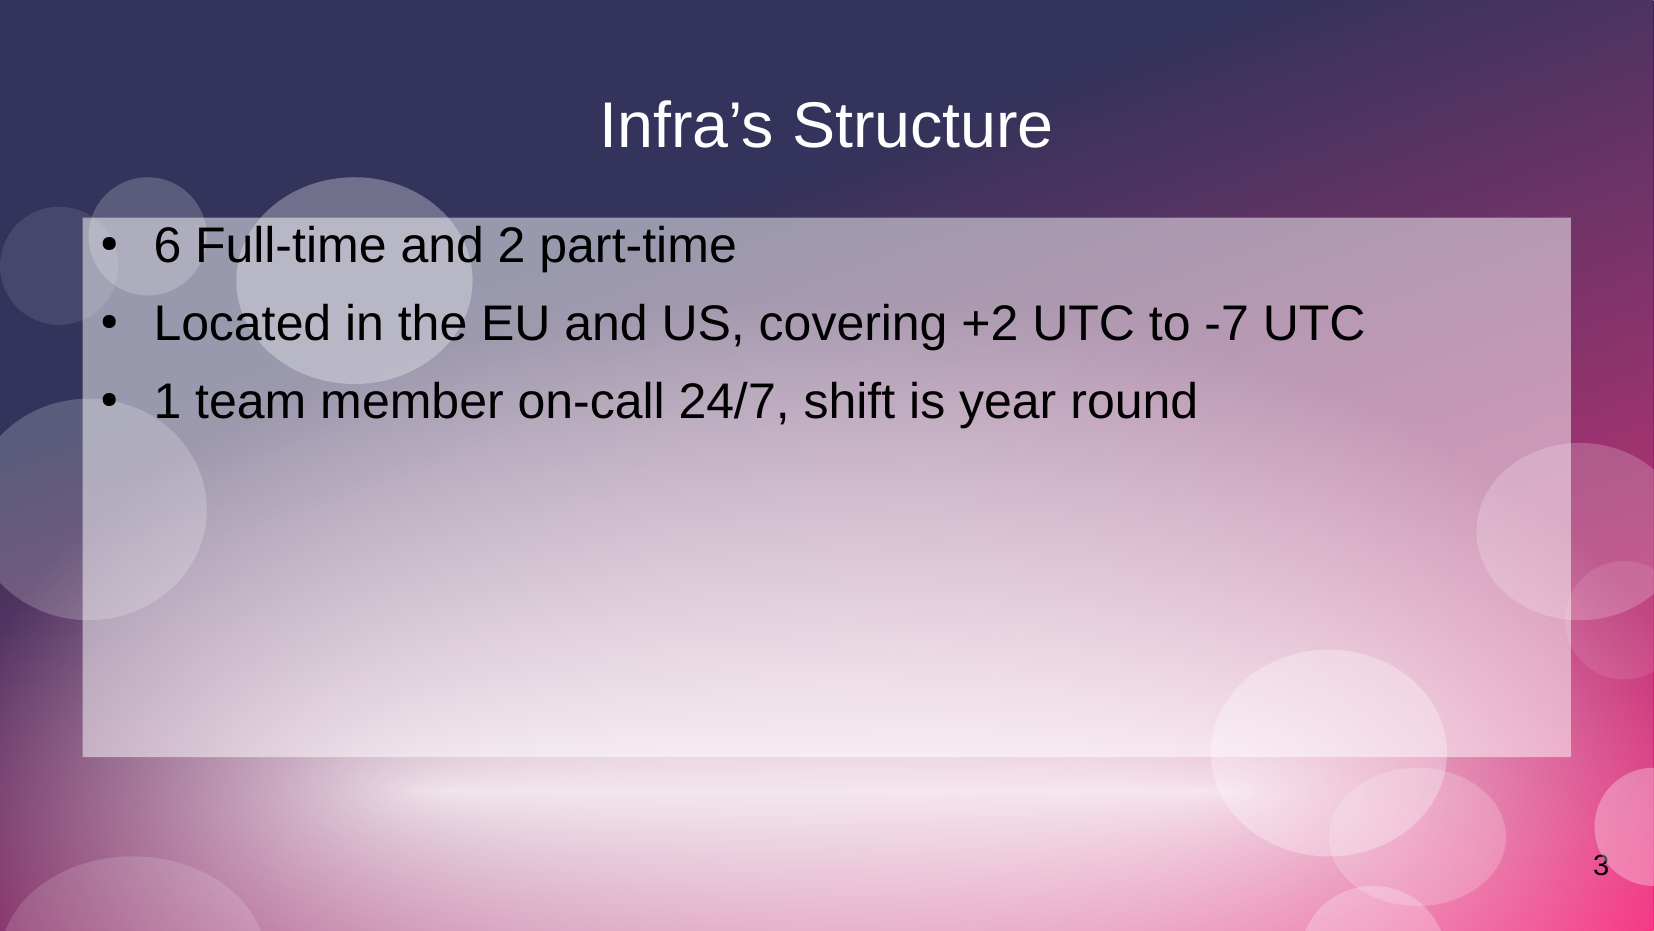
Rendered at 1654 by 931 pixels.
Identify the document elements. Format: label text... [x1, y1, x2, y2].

title Infra’s Structure [88, 44, 1565, 207]
list 6 Full-time and 2 part-time Located in the EU and US, covering +2 UTC to -7 UTC 1 team member on-call 24/7, shift is year round [82, 217, 1571, 758]
